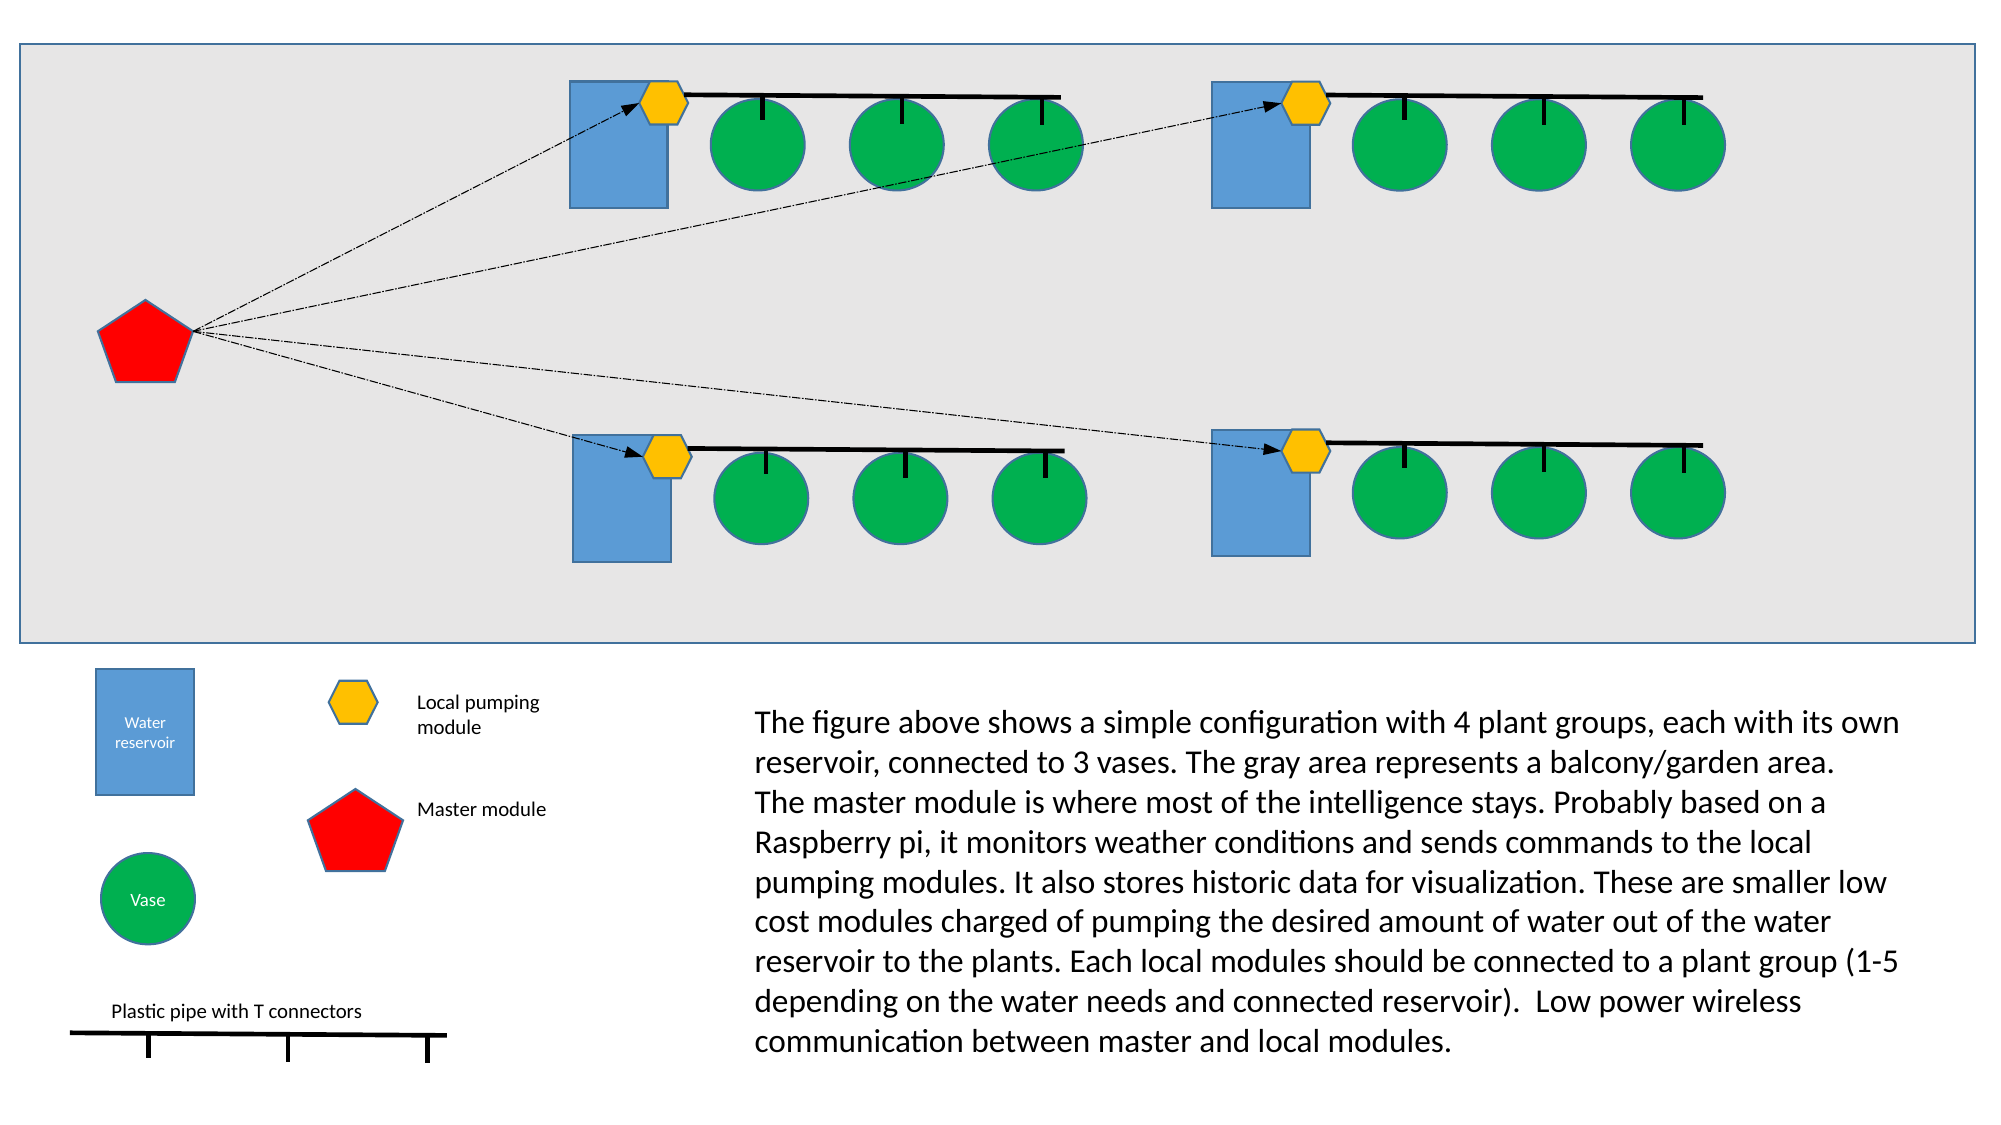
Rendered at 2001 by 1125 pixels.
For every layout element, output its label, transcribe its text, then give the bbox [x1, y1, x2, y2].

text_box Master module [402, 787, 602, 829]
text_box Plastic pipe with T connectors [96, 990, 423, 1031]
text_box [20, 44, 1975, 643]
text_box [328, 680, 378, 724]
text_box [307, 788, 402, 872]
text_box Vase [101, 853, 195, 945]
text_box Water reservoir [96, 669, 194, 795]
text_box The figure above shows a simple configuration with 4 plant groups, each with its own reservoir, connected to 3 vases. The gray area represents a balcony/garden area. The master module is where most of the intelligence stays. Probably based on a Raspberry pi, it monitors weather conditions and sends commands to the local pumping modules. It also stores historic data for visualization. These are smaller low cost modules charged of pumping the desired amount of water out of the water reservoir to the plants. Each local modules should be connected to a plant group (1-5 depending on the water needs and connected reservoir). Low power wireless communication between master and local modules. [739, 692, 1940, 1072]
text_box Local pumping module [402, 680, 602, 747]
